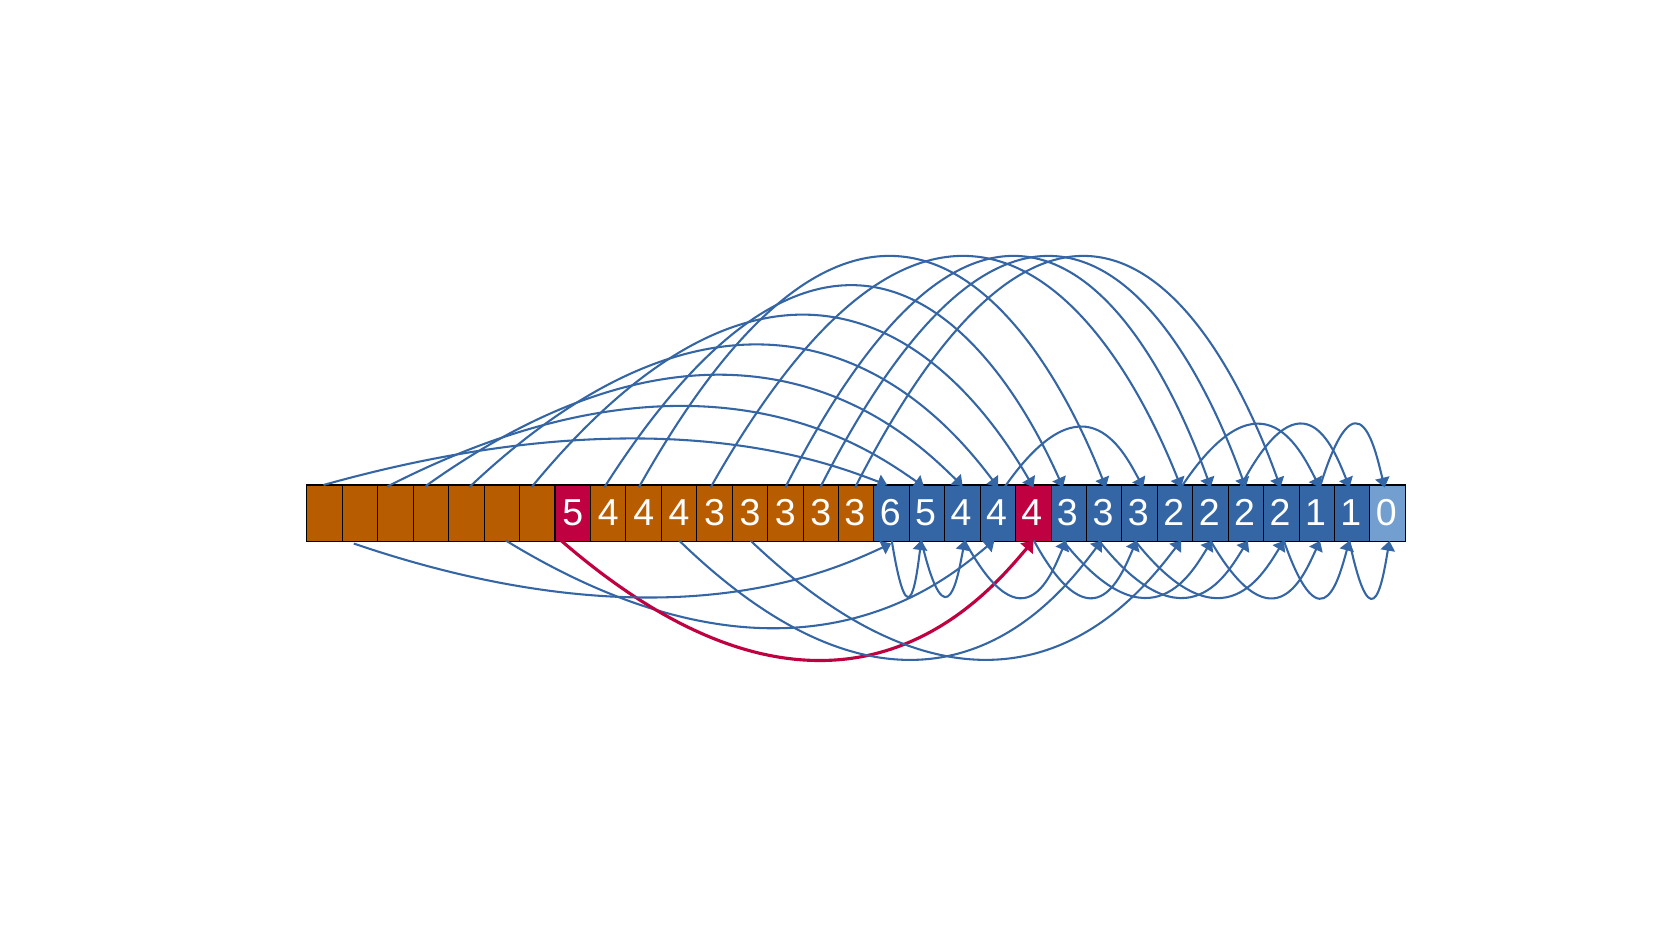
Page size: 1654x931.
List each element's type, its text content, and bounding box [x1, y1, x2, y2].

table_header 3 [697, 486, 732, 541]
table_header 6 [874, 486, 909, 541]
table_header [414, 486, 448, 541]
table_header 4 [981, 486, 1015, 541]
table_header [520, 486, 554, 541]
table_header 3 [1087, 486, 1121, 541]
table_header 1 [1300, 486, 1334, 541]
table_header 4 [626, 486, 661, 541]
table_header 3 [804, 486, 838, 541]
table_header 5 [556, 486, 590, 541]
table_header 3 [1122, 486, 1157, 541]
table_header 0 [1370, 486, 1405, 541]
table_header [307, 486, 342, 541]
table_header 2 [1264, 486, 1299, 541]
table_header 2 [1229, 486, 1263, 541]
table_header 4 [591, 486, 625, 541]
table_header [449, 486, 484, 541]
table_header 2 [1158, 486, 1192, 541]
table_header 4 [662, 486, 696, 541]
table_header [378, 486, 413, 541]
table_header 5 [910, 486, 944, 541]
table_header 3 [733, 486, 767, 541]
table_header 3 [839, 486, 873, 541]
table_header 4 [945, 486, 980, 541]
table_header 1 [1335, 486, 1369, 541]
table_header 3 [768, 486, 803, 541]
table_header 3 [1052, 486, 1086, 541]
table_header 4 [1016, 486, 1051, 541]
table_header [343, 486, 377, 541]
table_header 2 [1193, 486, 1228, 541]
table_header [485, 486, 519, 541]
